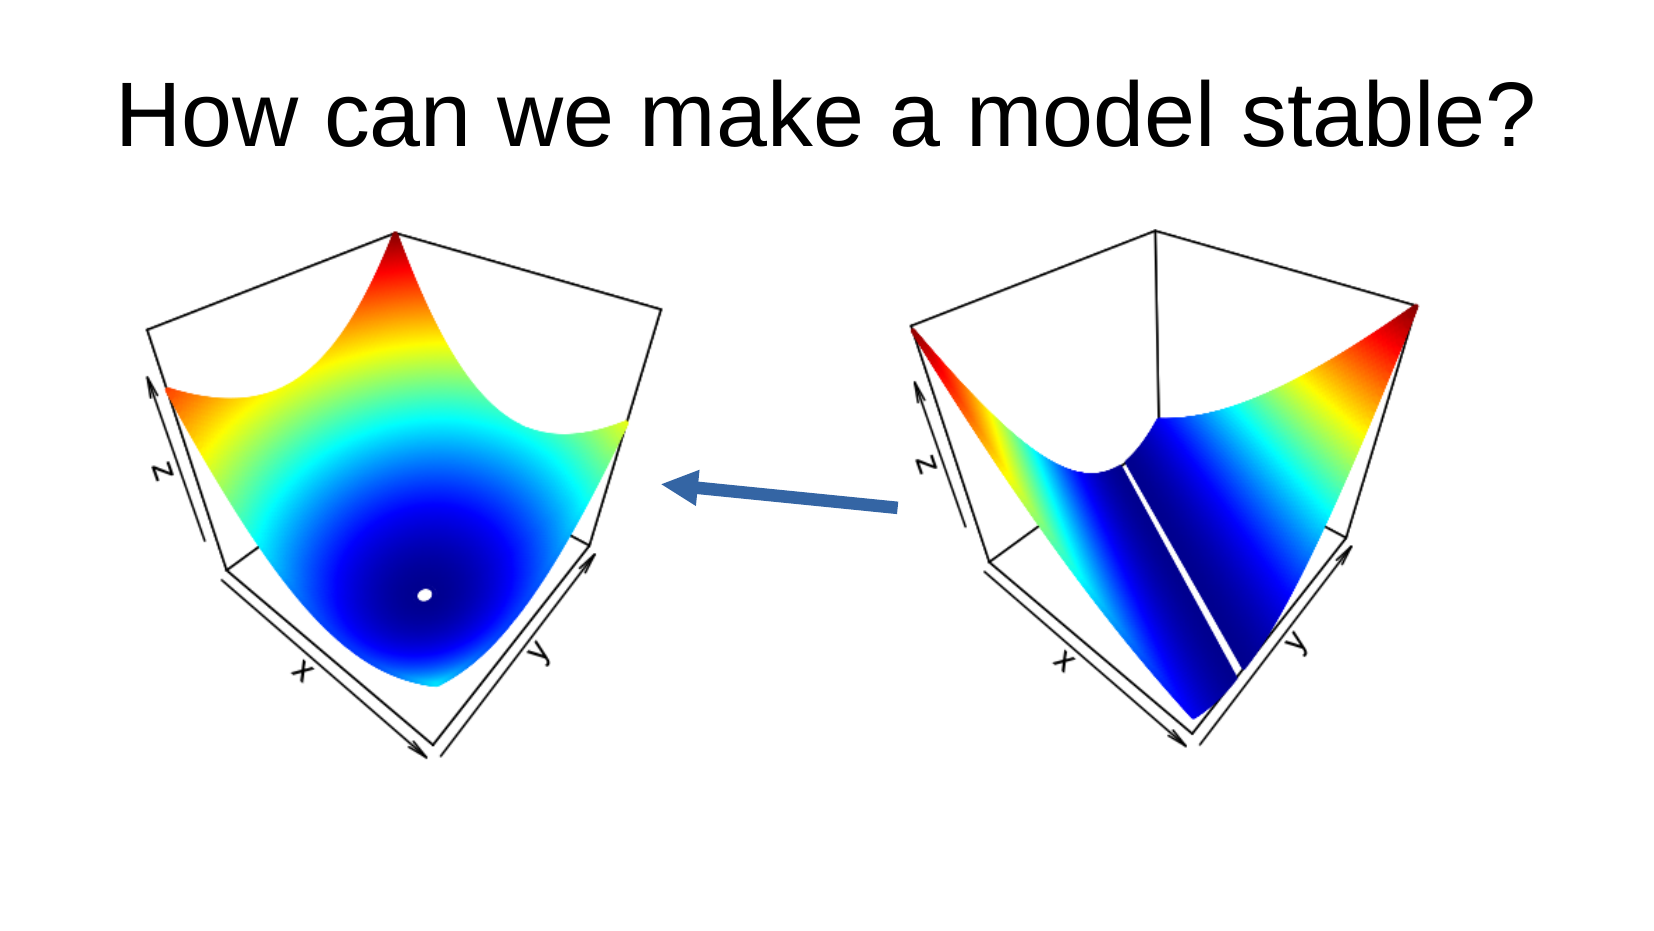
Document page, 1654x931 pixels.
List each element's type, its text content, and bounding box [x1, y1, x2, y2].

picture [82, 200, 725, 804]
title How can we make a model stable? [82, 37, 1571, 193]
picture [814, 180, 1465, 804]
